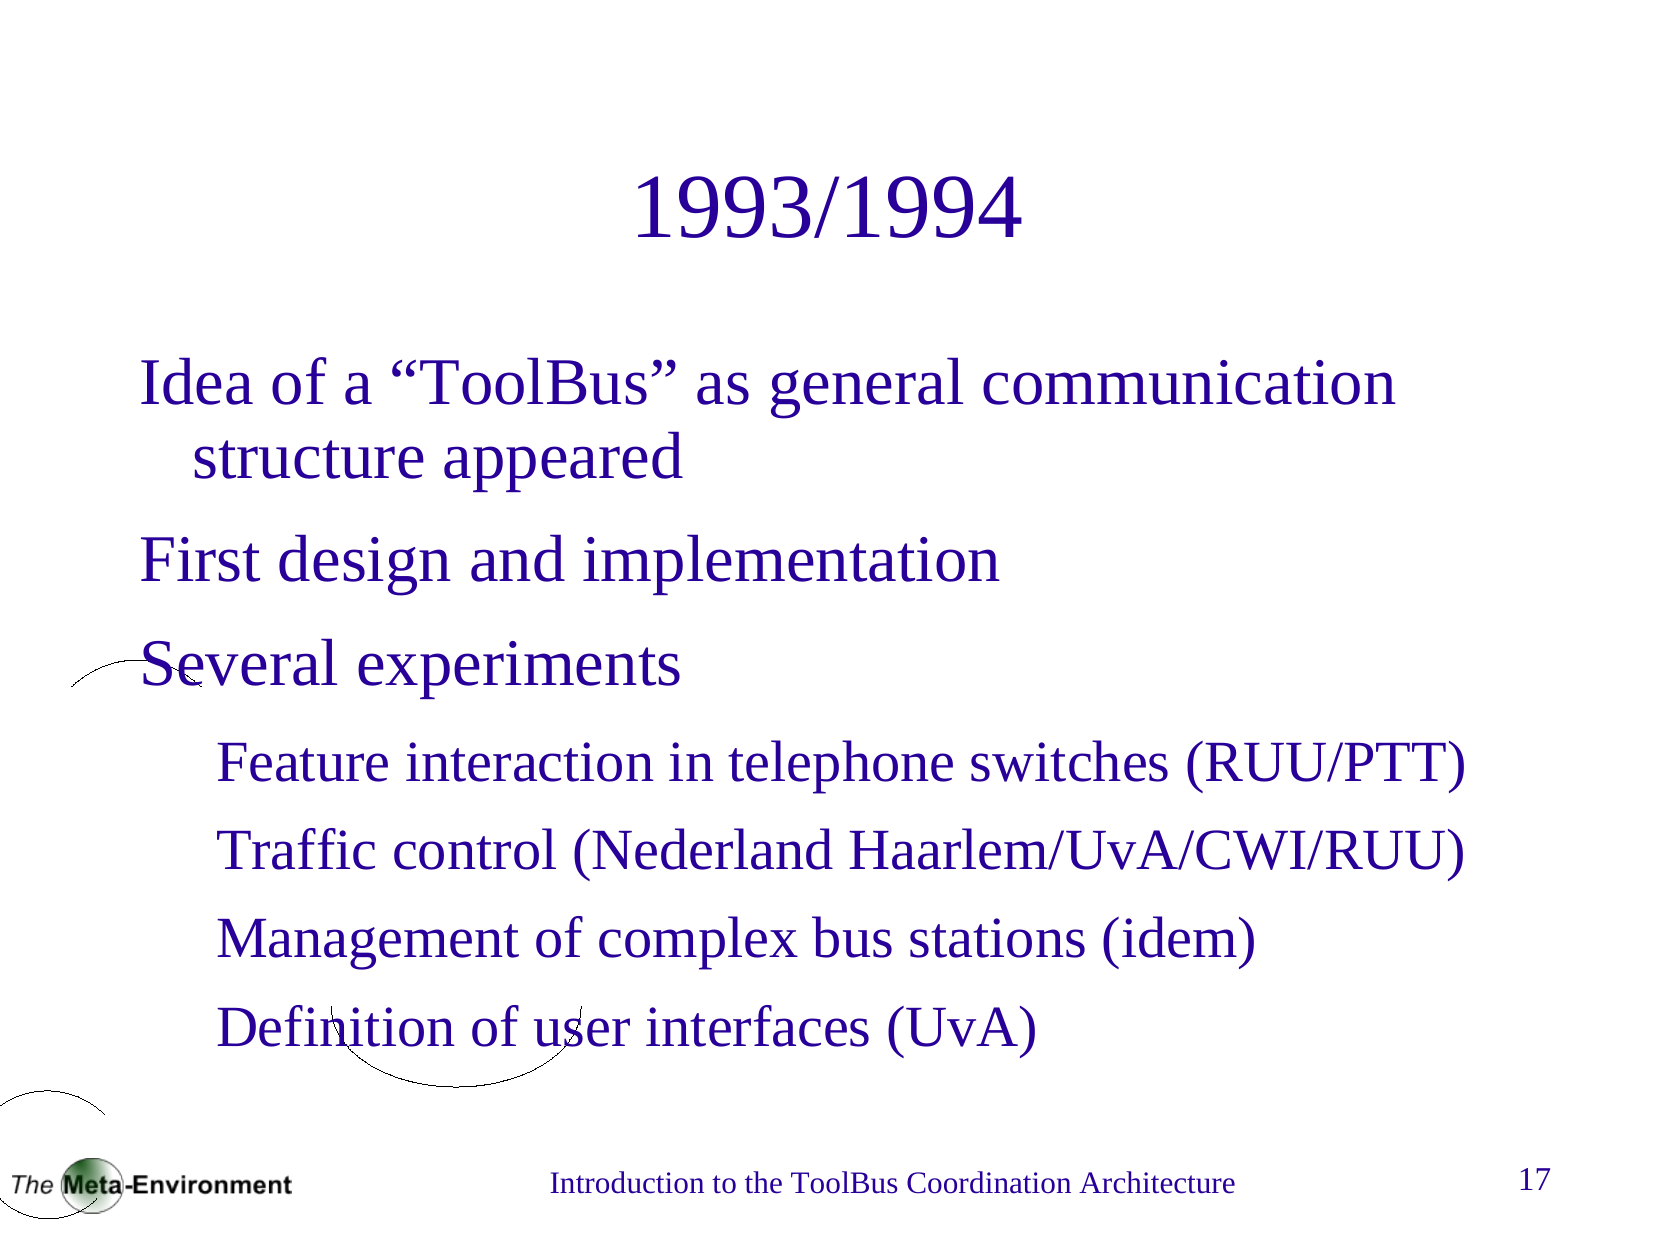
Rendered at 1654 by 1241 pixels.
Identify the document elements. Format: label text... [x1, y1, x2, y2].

title 1993/1994 [121, 102, 1534, 311]
list Idea of a “ToolBus” as general communication structure appeared First design and implementation Several experiments Feature interaction in telephone switches (RUU/PTT) Traffic control (Nederland Haarlem/UvA/CWI/RUU) Management of complex bus stations (idem) Definition of user interfaces (UvA) [121, 344, 1534, 1127]
picture [12, 1158, 292, 1214]
